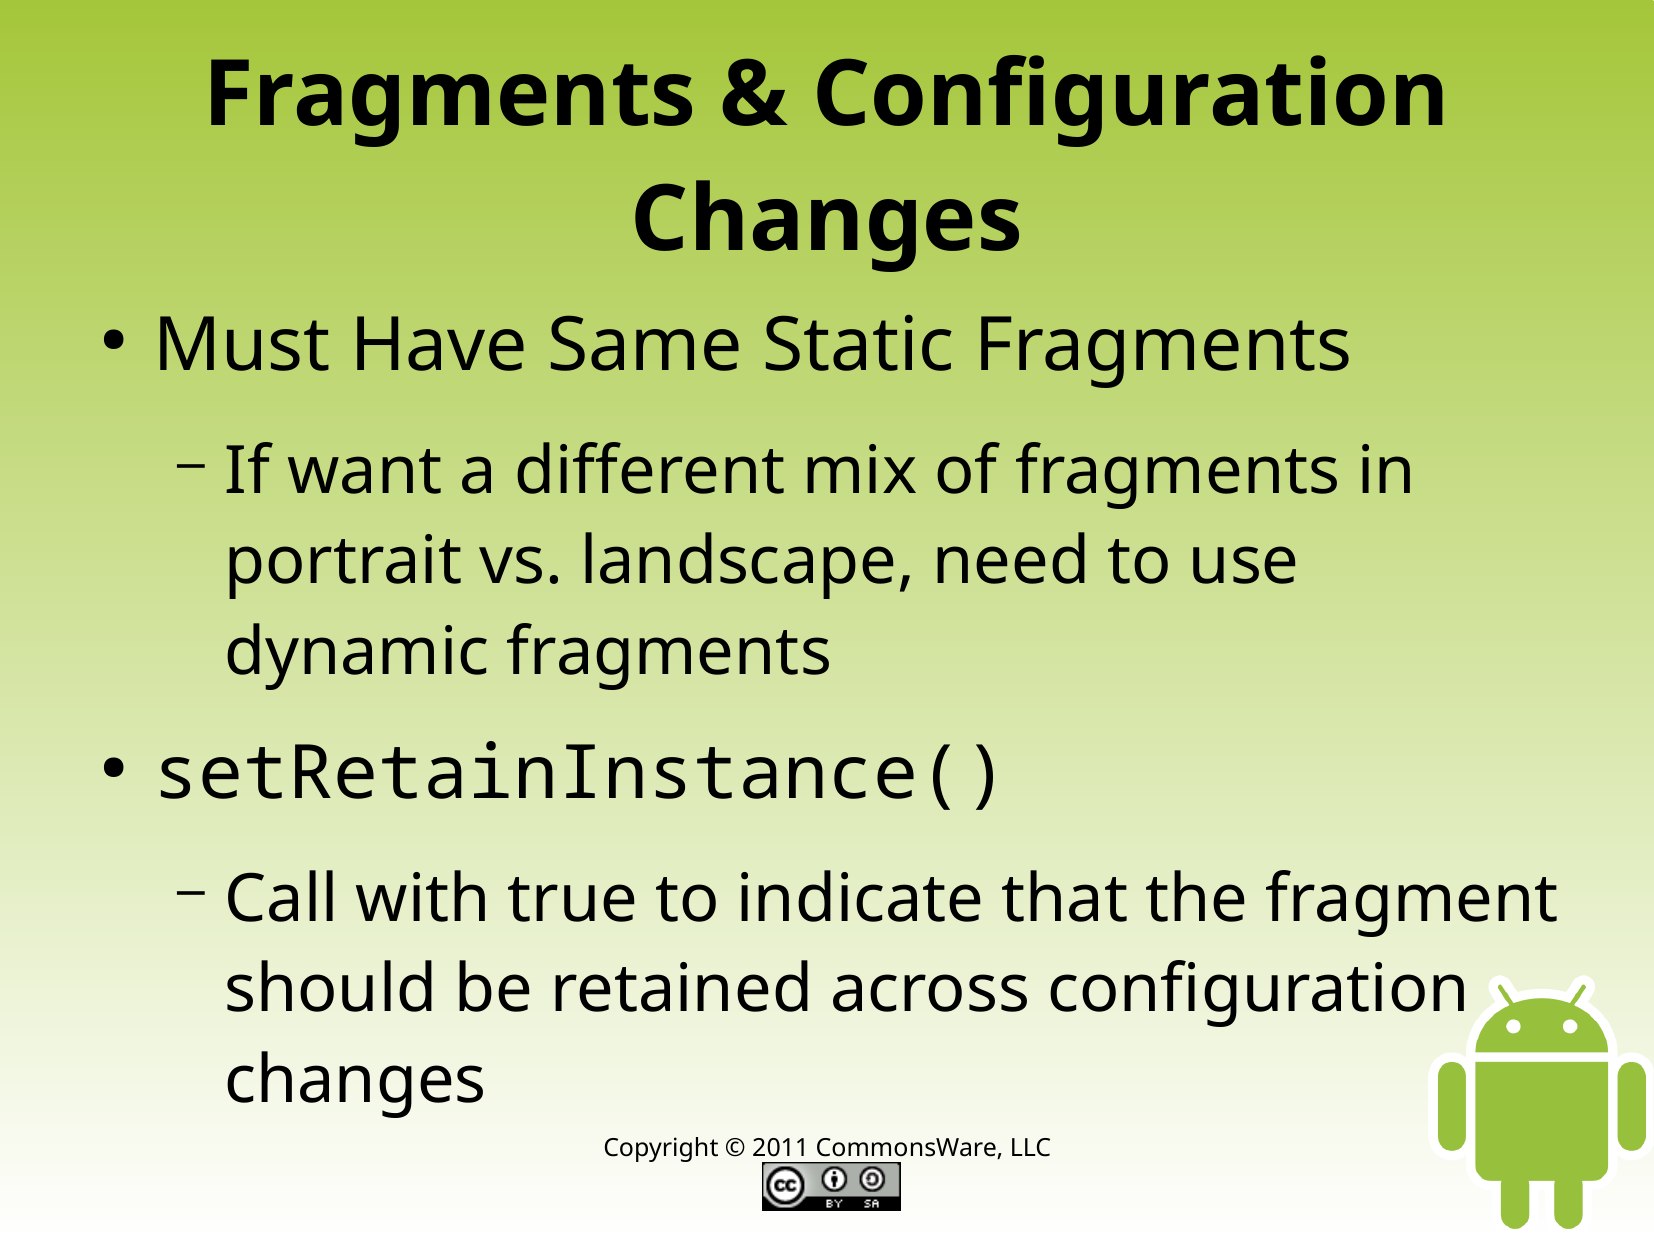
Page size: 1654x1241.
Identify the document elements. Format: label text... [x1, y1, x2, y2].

title Fragments & Configuration Changes [82, 49, 1571, 257]
picture [762, 1162, 901, 1211]
picture [1428, 975, 1654, 1238]
list Must Have Same Static Fragments If want a different mix of fragments in portrait vs. landscape, need to use dynamic fragments setRetainInstance() Call with true to indicate that the fragment should be retained across configuration changes [82, 290, 1571, 1109]
